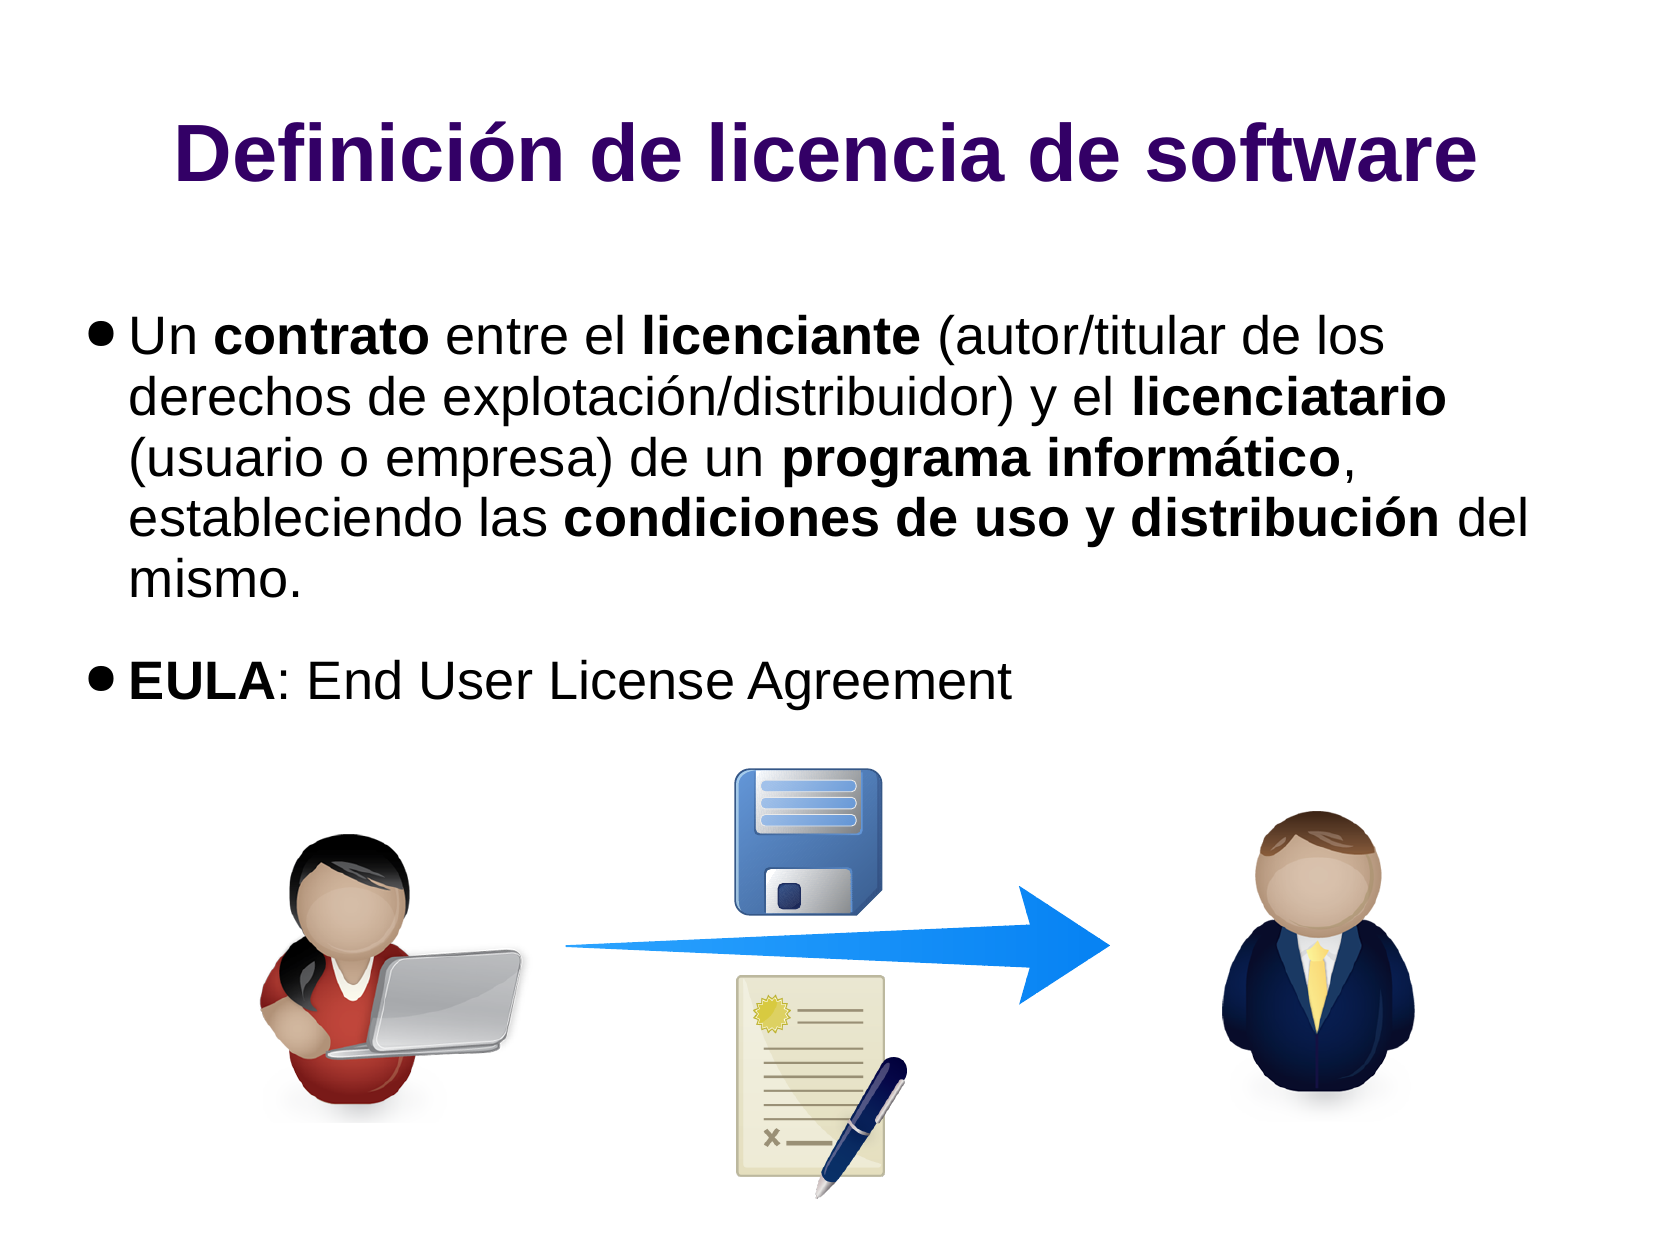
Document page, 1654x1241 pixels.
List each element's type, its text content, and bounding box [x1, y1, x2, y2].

picture [235, 817, 534, 1123]
picture [1196, 789, 1443, 1122]
title Definición de licencia de software [82, 49, 1571, 257]
picture [555, 738, 1121, 1199]
subtitle Un contrato entre el licenciante (autor/titular de los derechos de explotación/distribuidor) y el licenciatario (usuario o empresa) de un programa informático, estableciendo las condiciones de uso y distribución del mismo. EULA: End User License Agreement [83, 256, 1571, 761]
